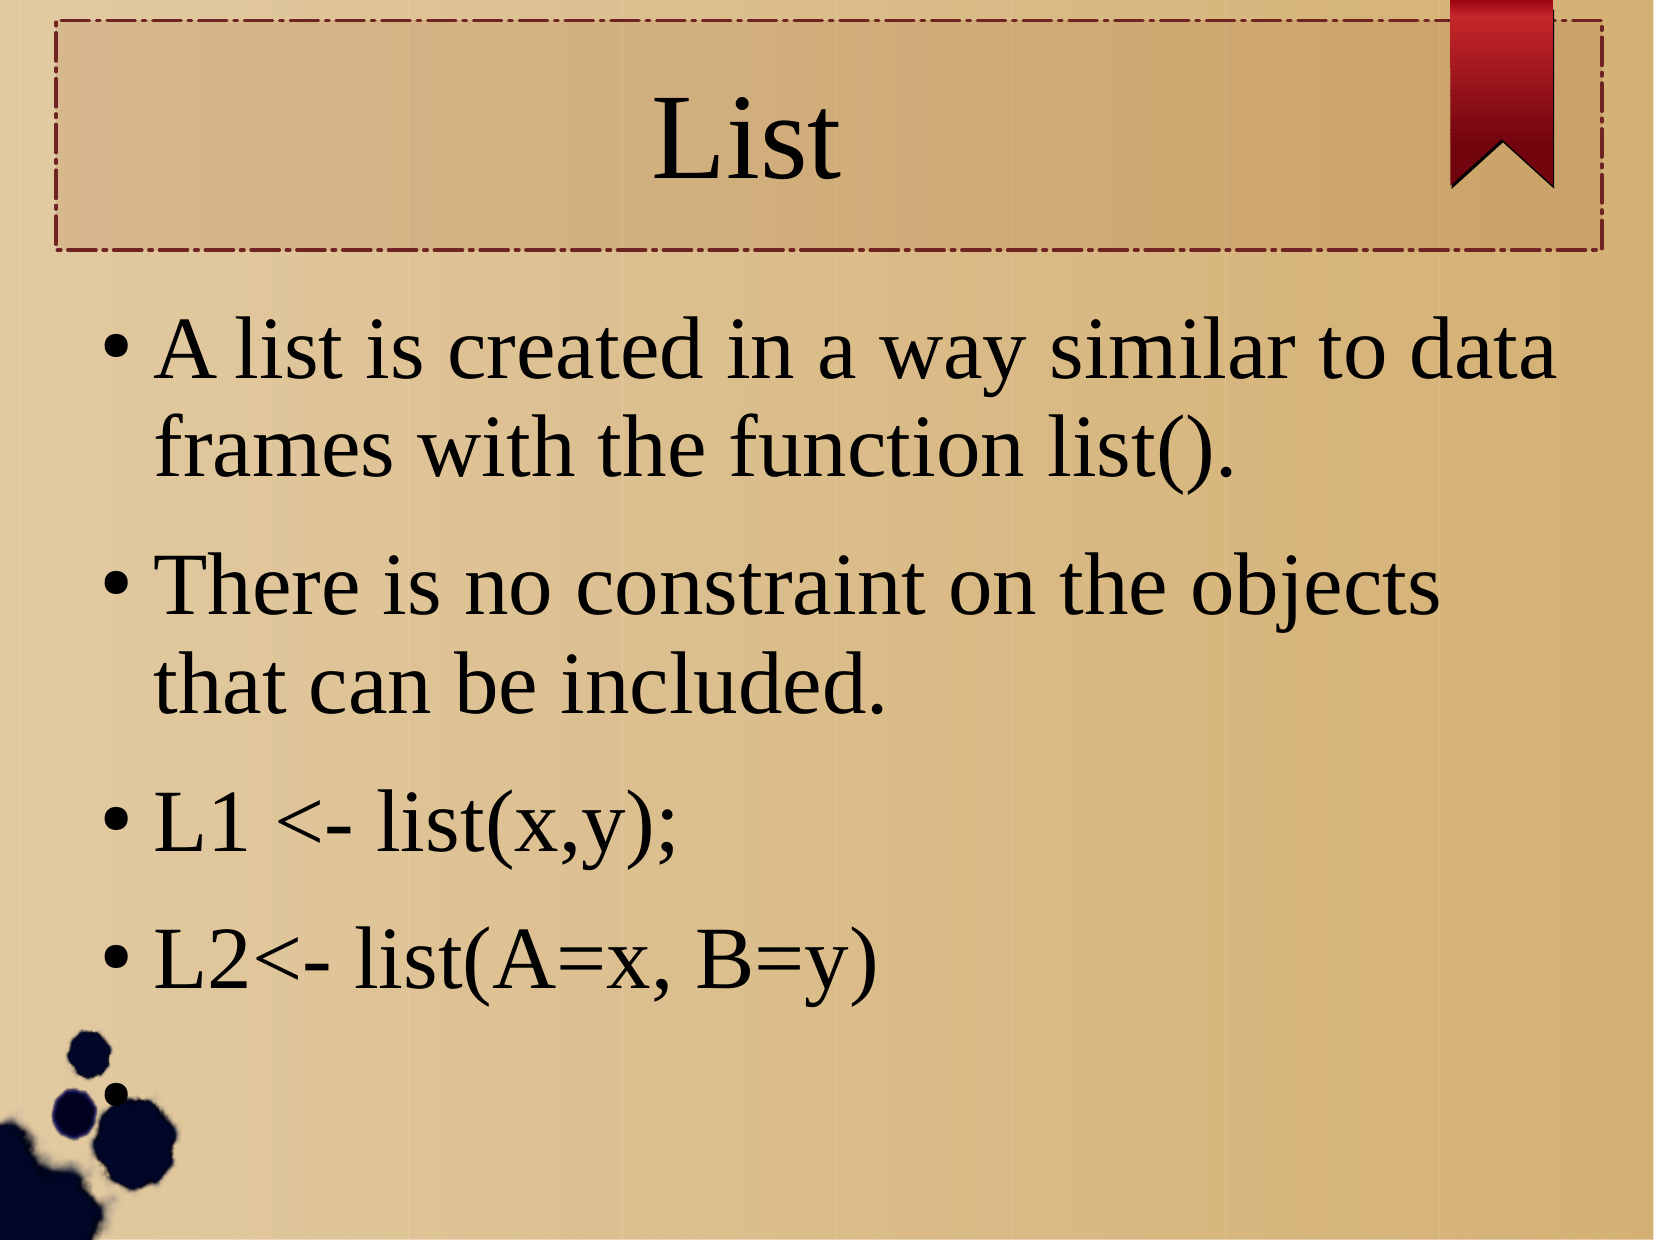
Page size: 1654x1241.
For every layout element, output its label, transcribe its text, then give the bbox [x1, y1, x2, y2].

list A list is created in a way similar to data frames with the function list(). There is no constraint on the objects that can be included. L1 <- list(x,y); L2<- list(A=x, B=y) [82, 299, 1571, 1019]
title List [82, 47, 1412, 229]
